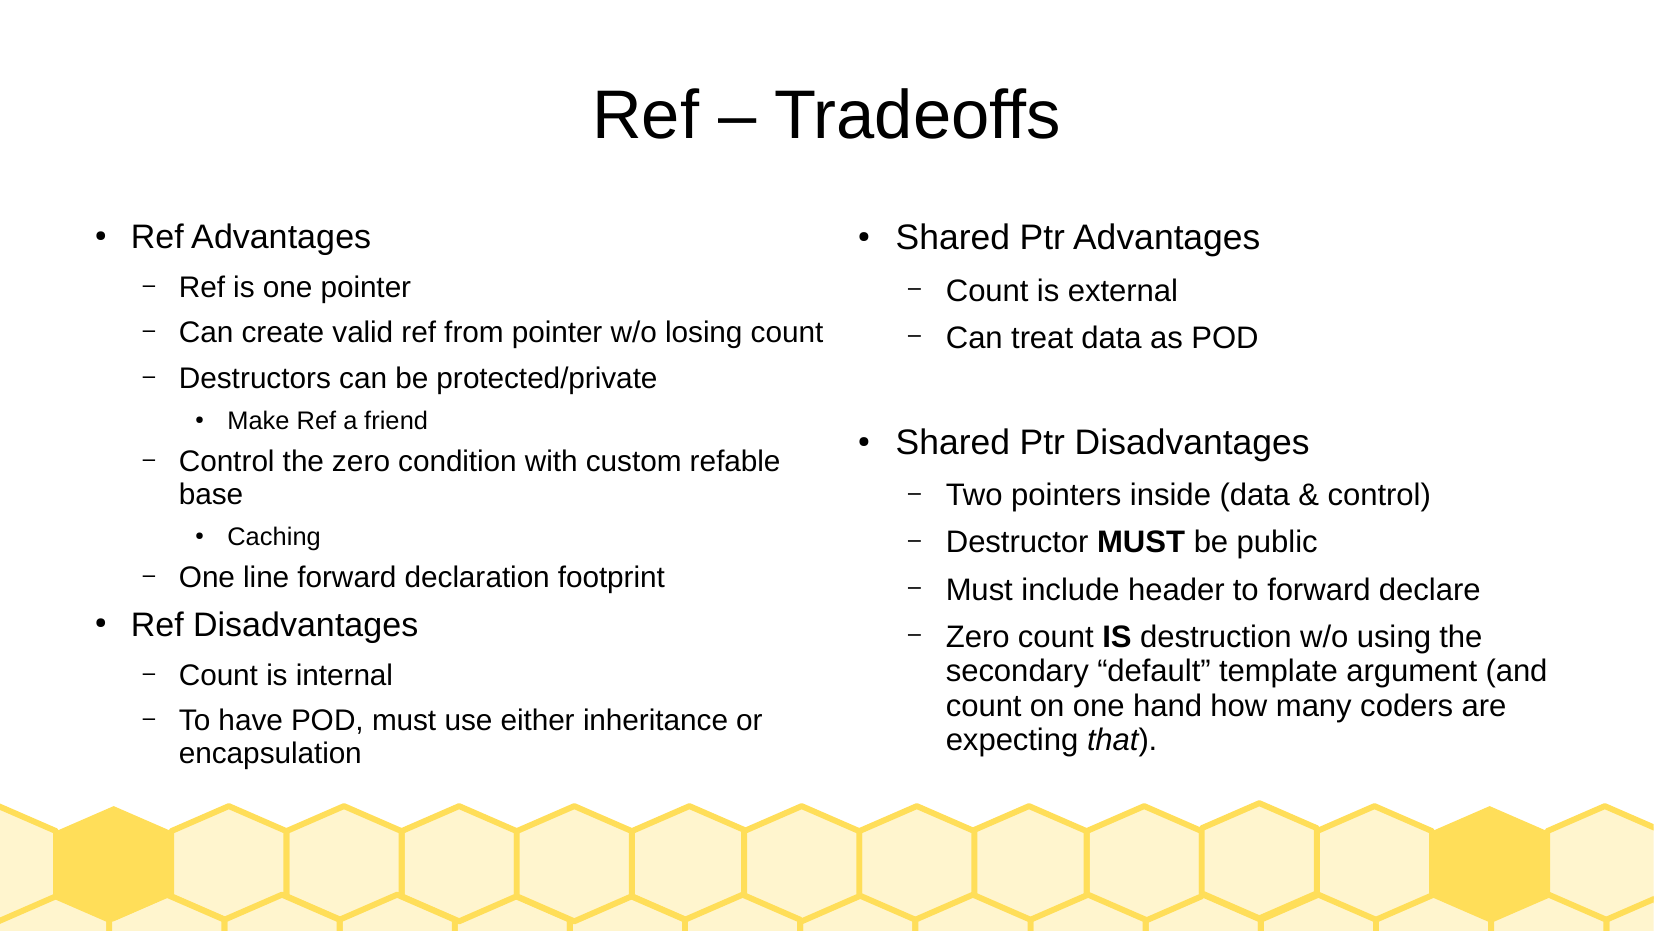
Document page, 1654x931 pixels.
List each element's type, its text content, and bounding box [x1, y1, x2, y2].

title Ref – Tradeoffs [82, 37, 1571, 193]
list Shared Ptr Advantages Count is external Can treat data as POD Shared Ptr Disadvantages Two pointers inside (data & control) Destructor MUST be public Must include header to forward declare Zero count IS destruction w/o using the secondary “default” template argument (and count on one hand how many coders are expecting that). [845, 217, 1572, 758]
list Ref Advantages Ref is one pointer Can create valid ref from pointer w/o losing count Destructors can be protected/private Make Ref a friend Control the zero condition with custom refable base Caching One line forward declaration footprint Ref Disadvantages Count is internal To have POD, must use either inheritance or encapsulation [82, 217, 826, 788]
